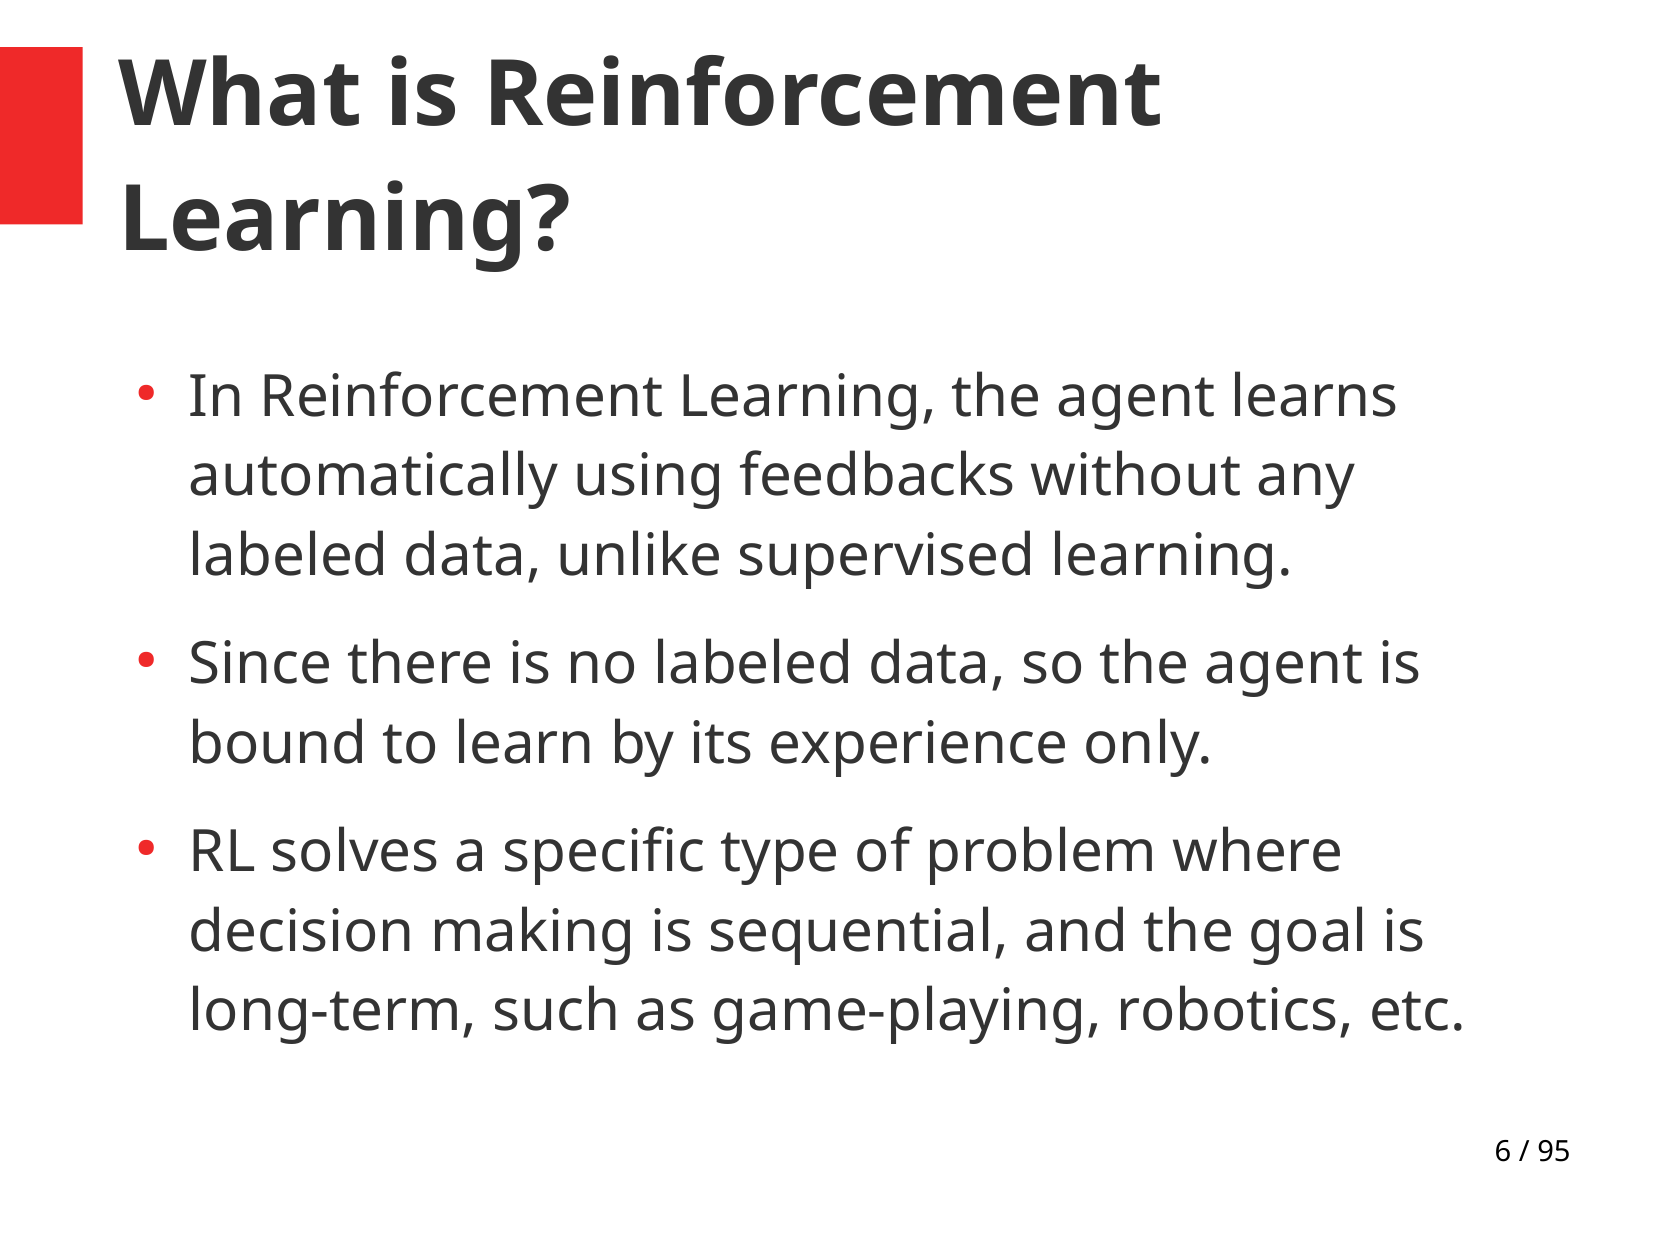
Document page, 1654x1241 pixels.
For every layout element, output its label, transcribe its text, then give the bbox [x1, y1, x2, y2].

title What is Reinforcement Learning? [118, 28, 1571, 278]
list In Reinforcement Learning, the agent learns automatically using feedbacks without any labeled data, unlike supervised learning. Since there is no labeled data, so the agent is bound to learn by its experience only. RL solves a specific type of problem where decision making is sequential, and the goal is long-term, such as game-playing, robotics, etc. [118, 354, 1536, 1074]
